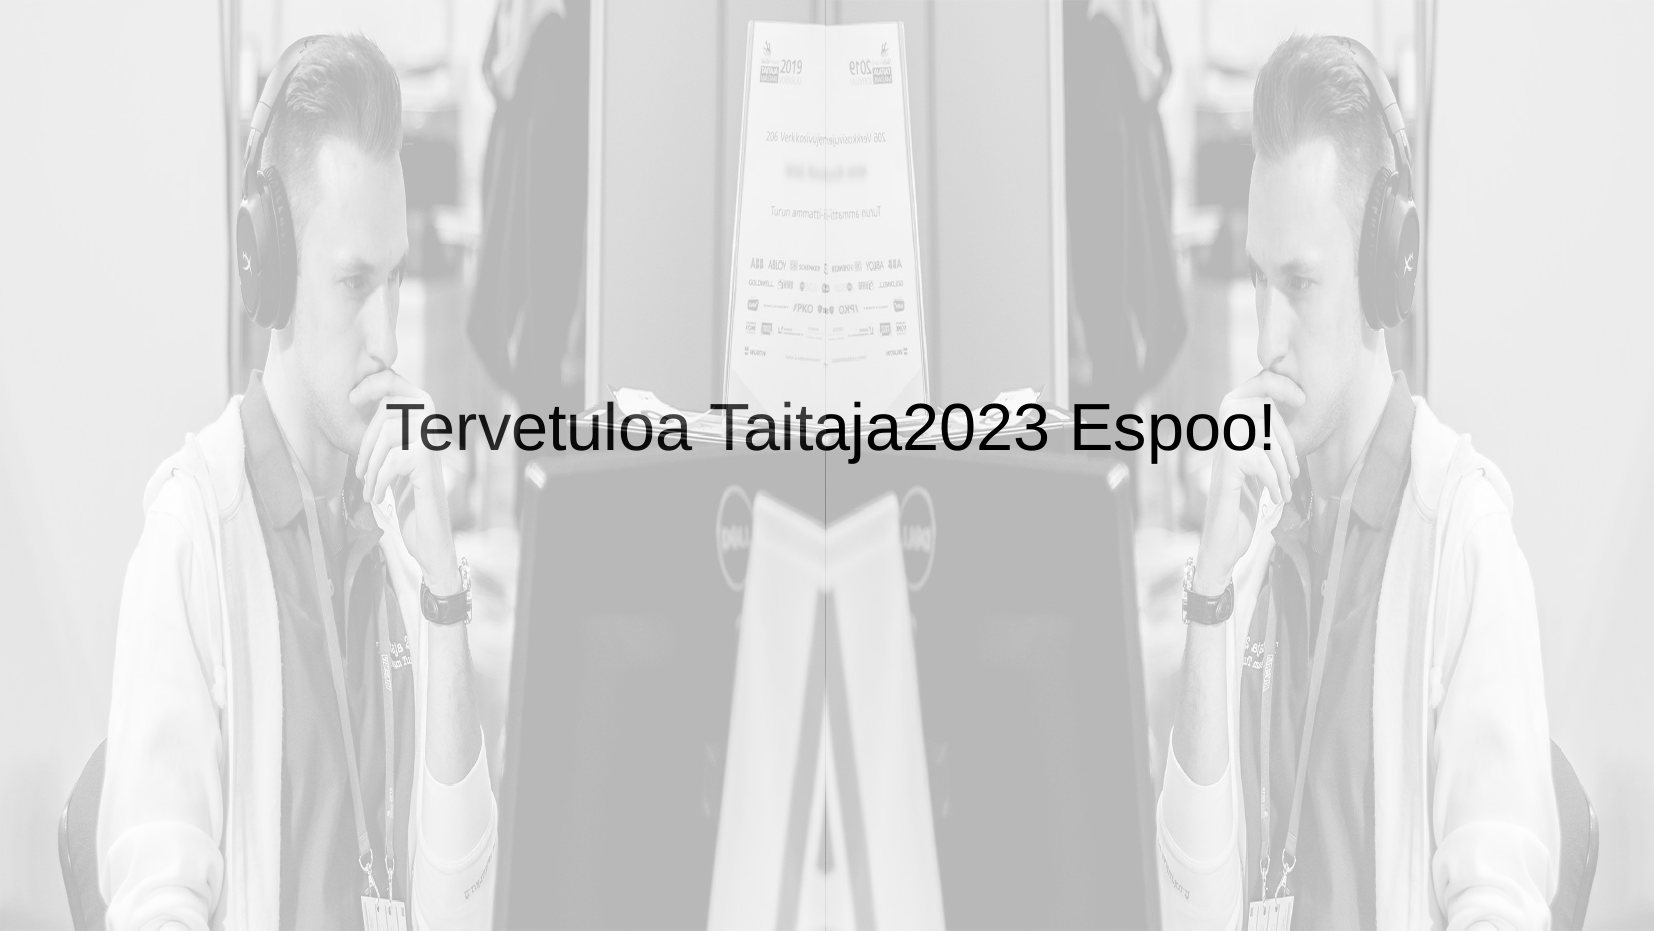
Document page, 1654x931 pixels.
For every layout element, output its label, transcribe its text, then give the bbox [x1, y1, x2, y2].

picture [0, 0, 1654, 931]
subtitle Tervetuloa Taitaja2023 Espoo! [826, 67, 1576, 788]
